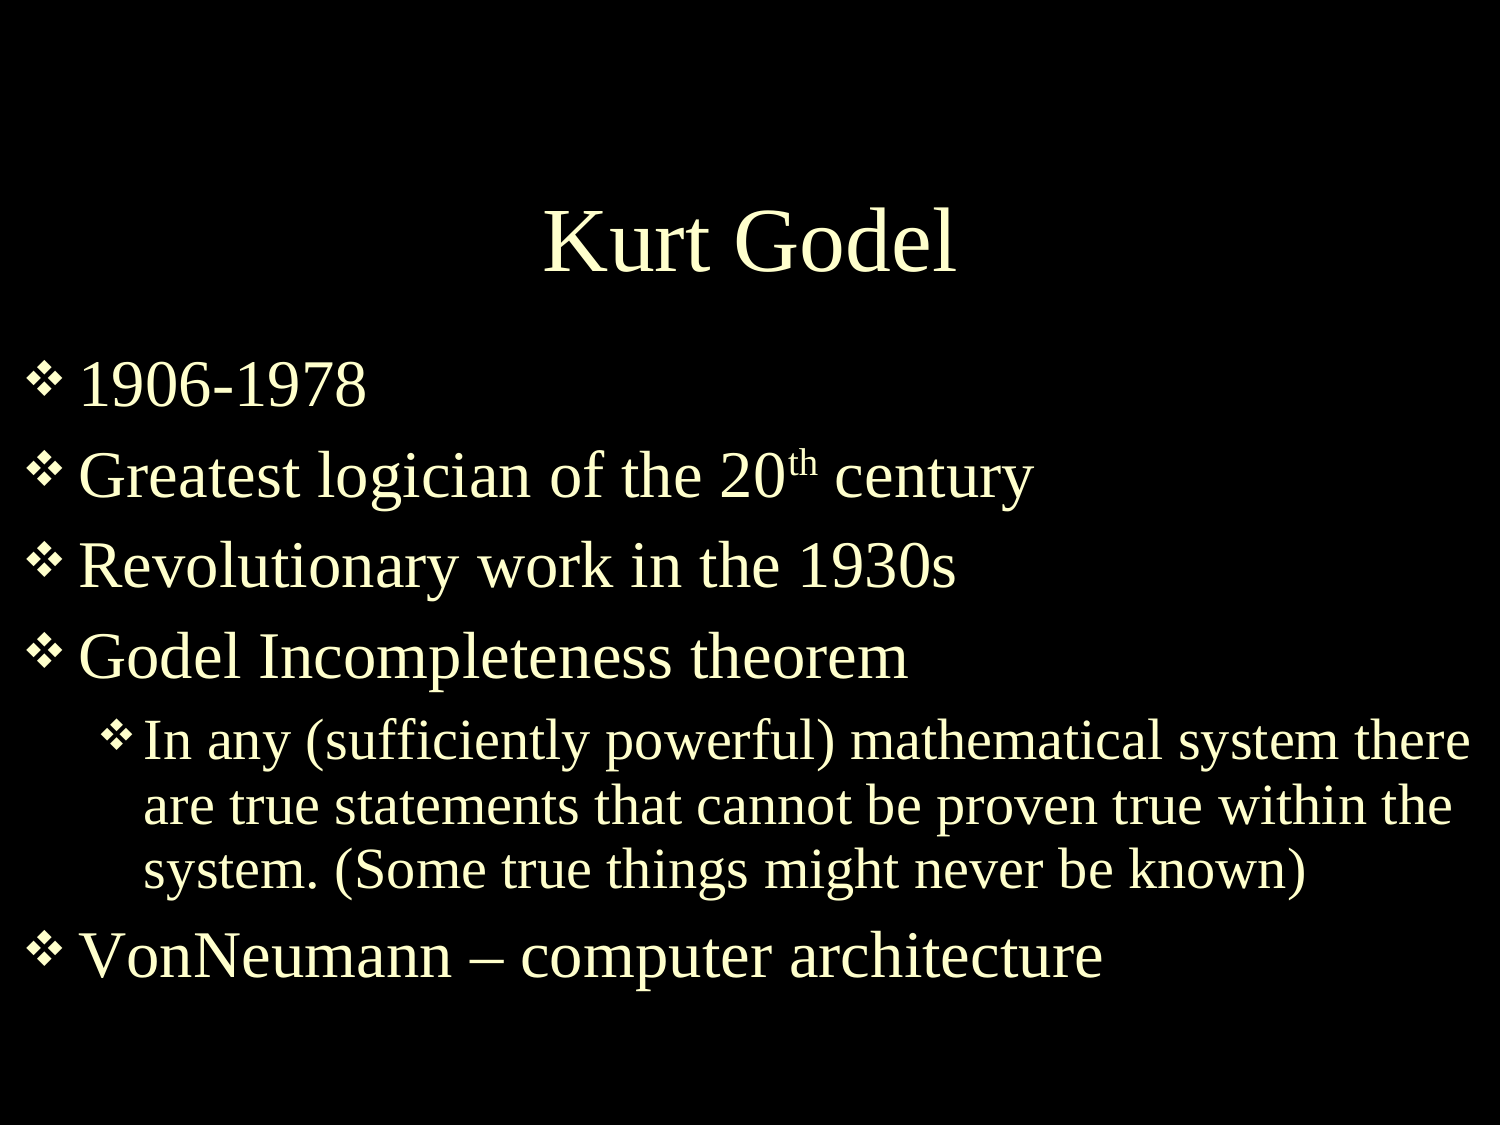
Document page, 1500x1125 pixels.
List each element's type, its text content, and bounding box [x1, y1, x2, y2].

title Kurt Godel [22, 145, 1480, 336]
list 1906-1978 Greatest logician of the 20th century Revolutionary work in the 1930s Godel Incompleteness theorem In any (sufficiently powerful) mathematical system there are true statements that cannot be proven true within the system. (Some true things might never be known) VonNeumann – computer architecture [22, 347, 1482, 1090]
